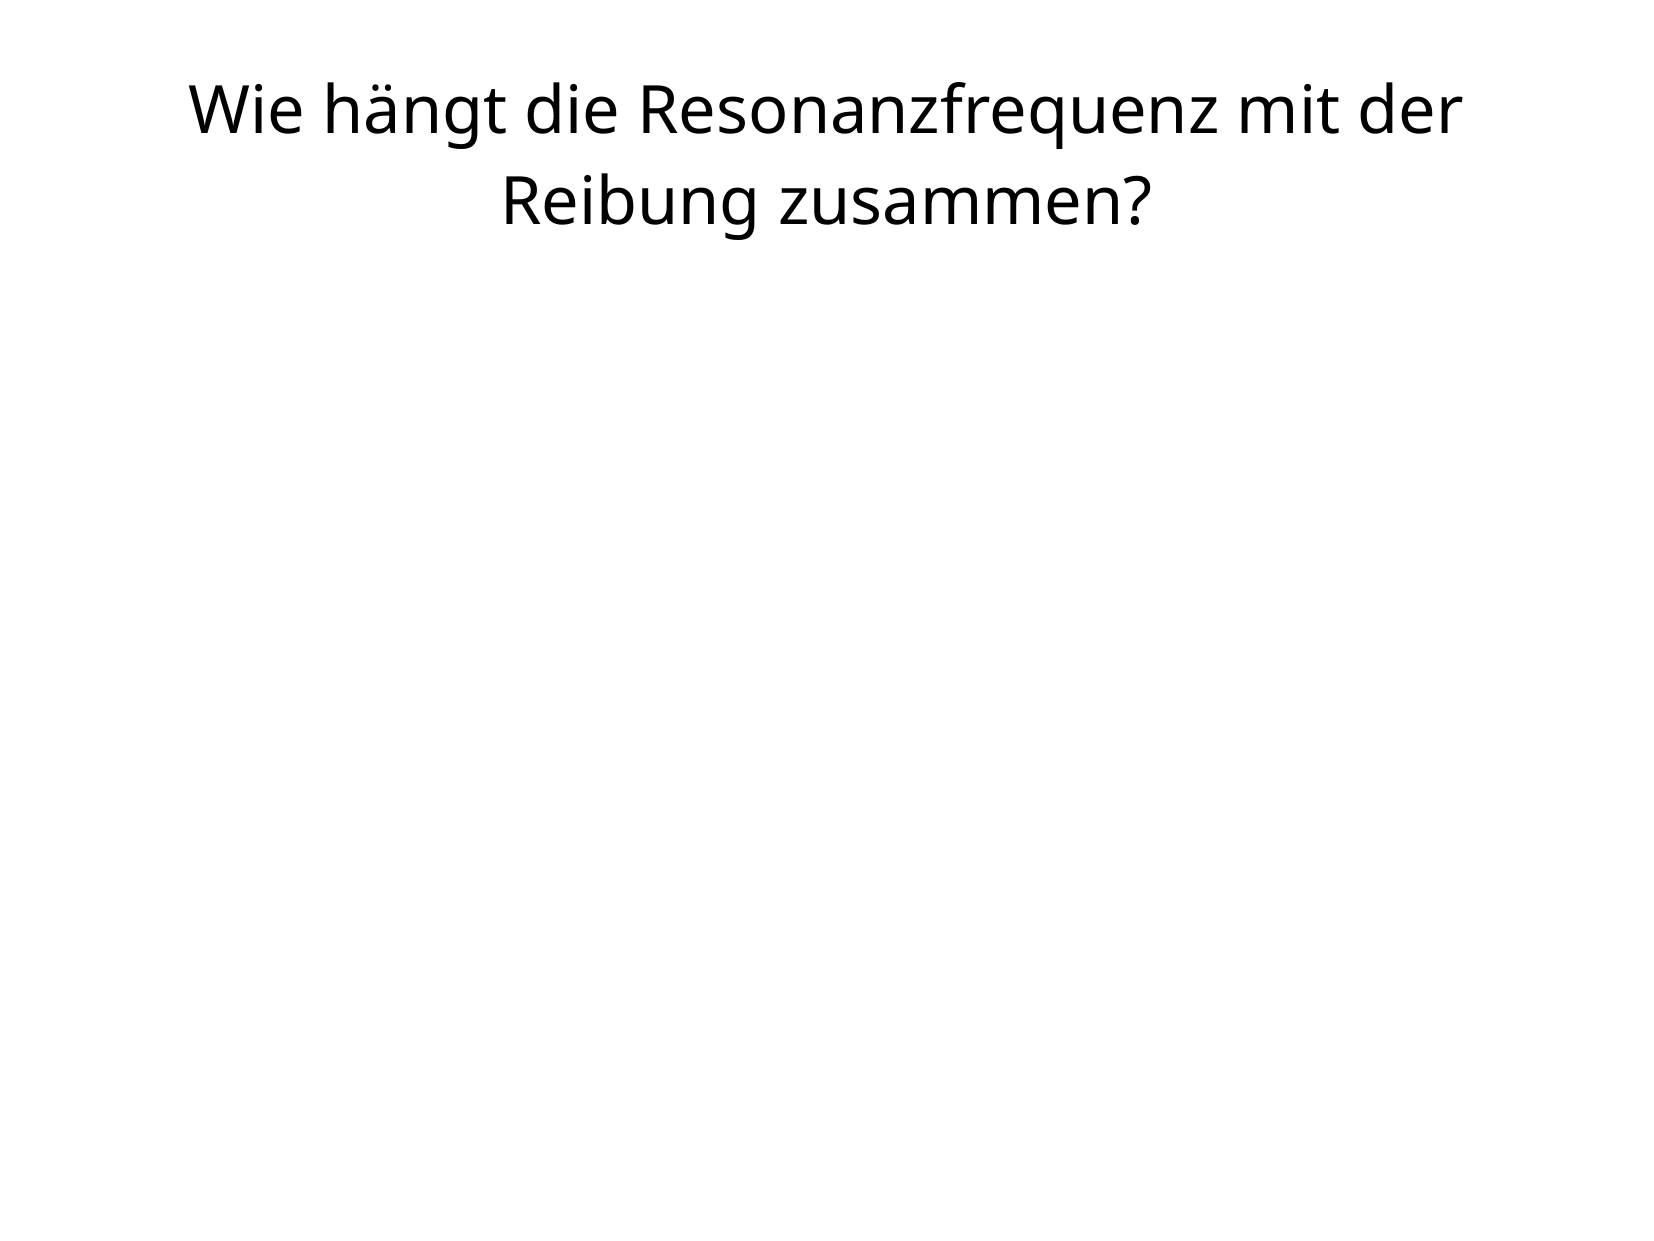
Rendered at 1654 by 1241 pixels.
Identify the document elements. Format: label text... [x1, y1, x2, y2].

title Wie hängt die Resonanzfrequenz mit der Reibung zusammen? [82, 49, 1571, 257]
